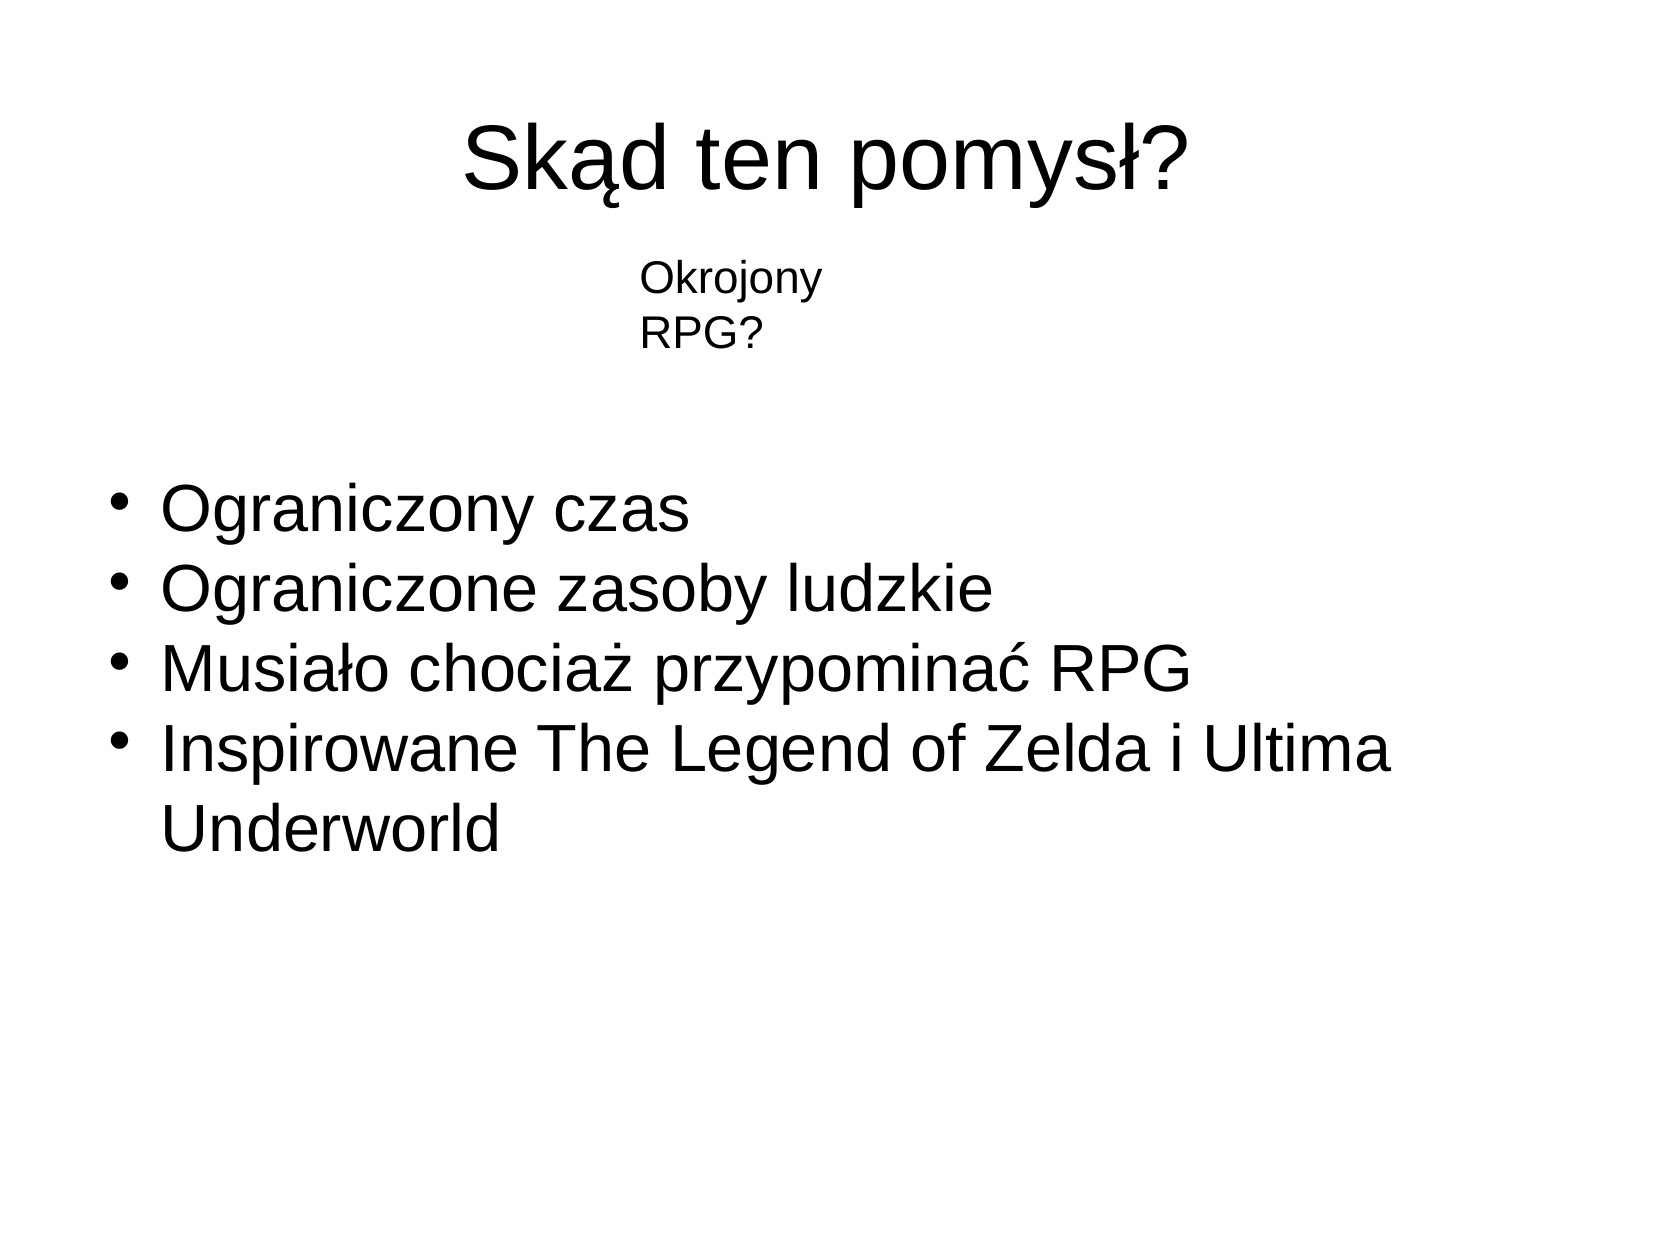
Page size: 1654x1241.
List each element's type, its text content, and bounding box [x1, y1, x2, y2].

text_box Ograniczony czas Ograniczone zasoby ludzkie Musiało chociaż przypominać RPG Inspirowane The Legend of Zelda i Ultima Underworld [90, 465, 1578, 1084]
text_box Skąd ten pomysł? [82, 49, 1571, 256]
text_box Okrojony RPG? [624, 240, 975, 306]
